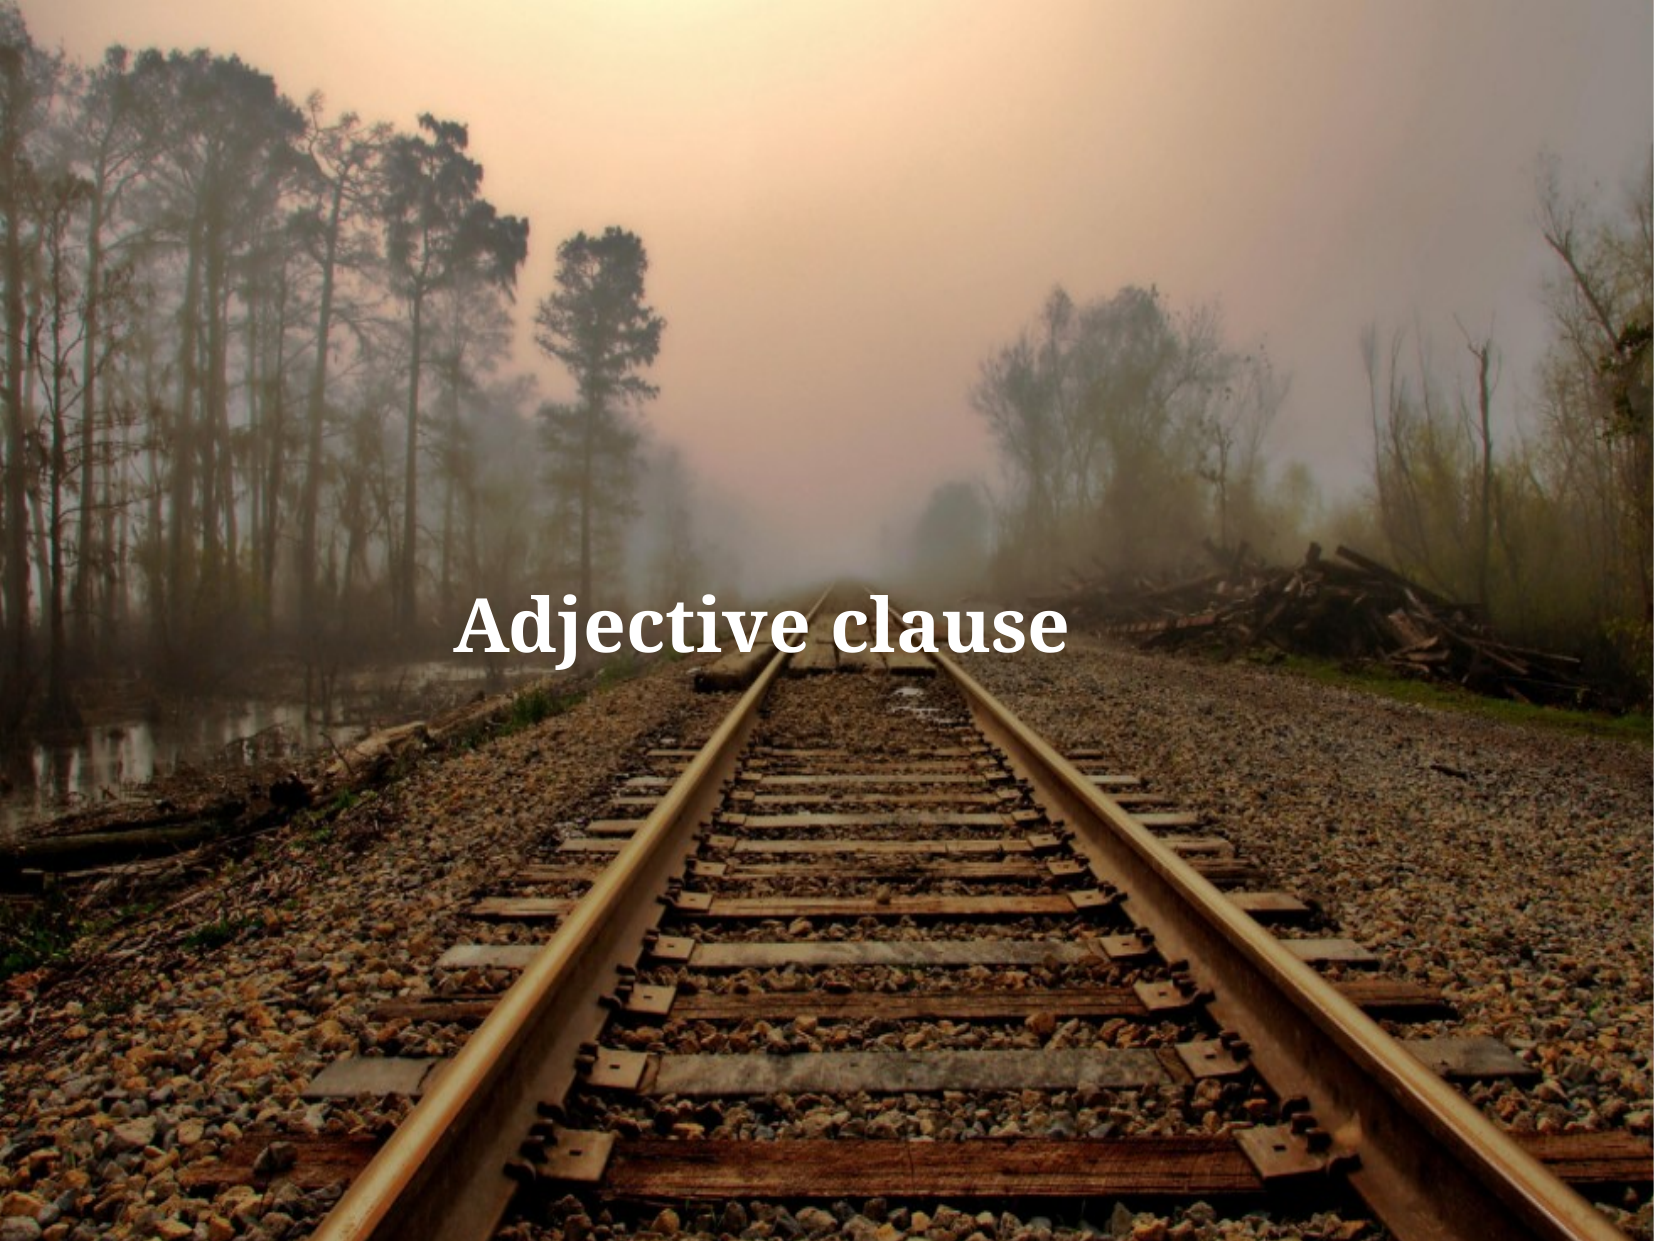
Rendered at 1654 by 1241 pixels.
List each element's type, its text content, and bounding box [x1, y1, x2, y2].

title Adjective clause [87, 570, 1438, 676]
picture [0, 0, 1654, 1241]
